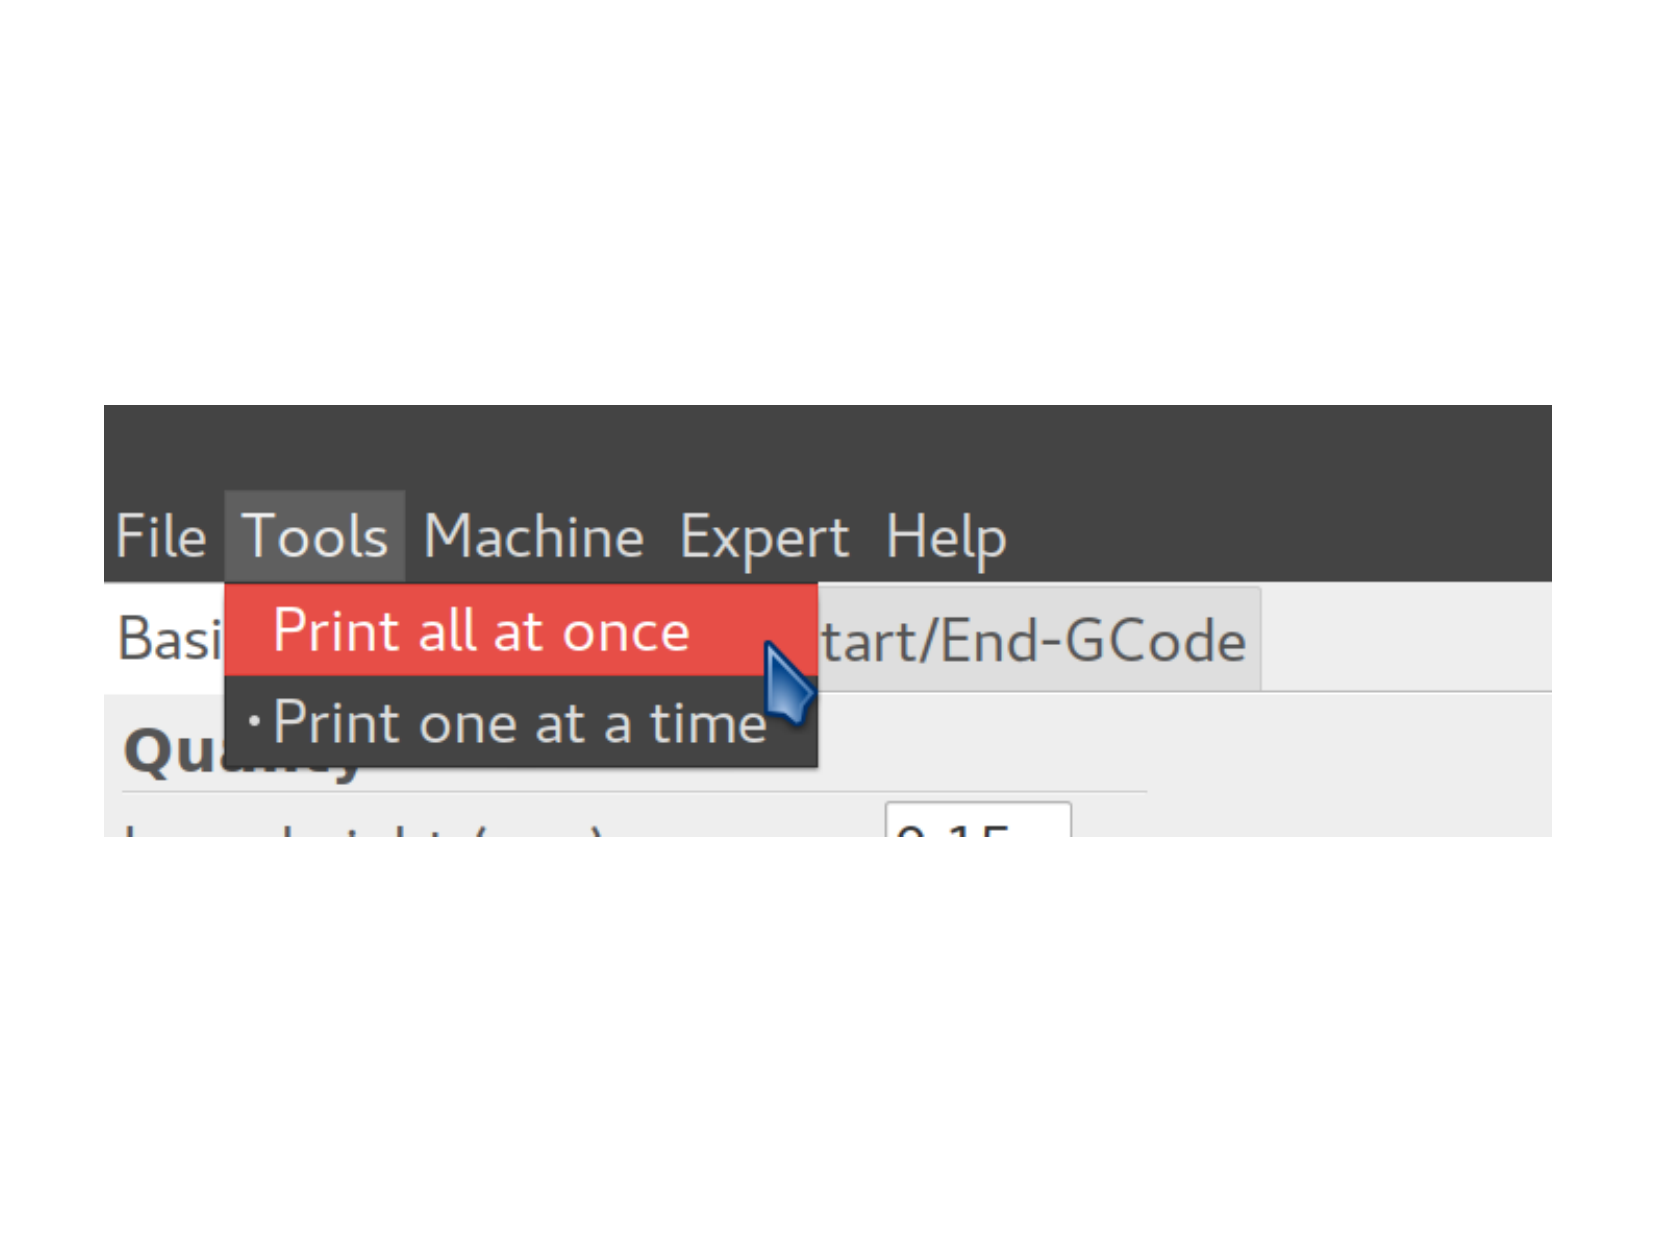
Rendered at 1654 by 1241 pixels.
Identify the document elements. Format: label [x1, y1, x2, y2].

picture [104, 405, 1552, 838]
